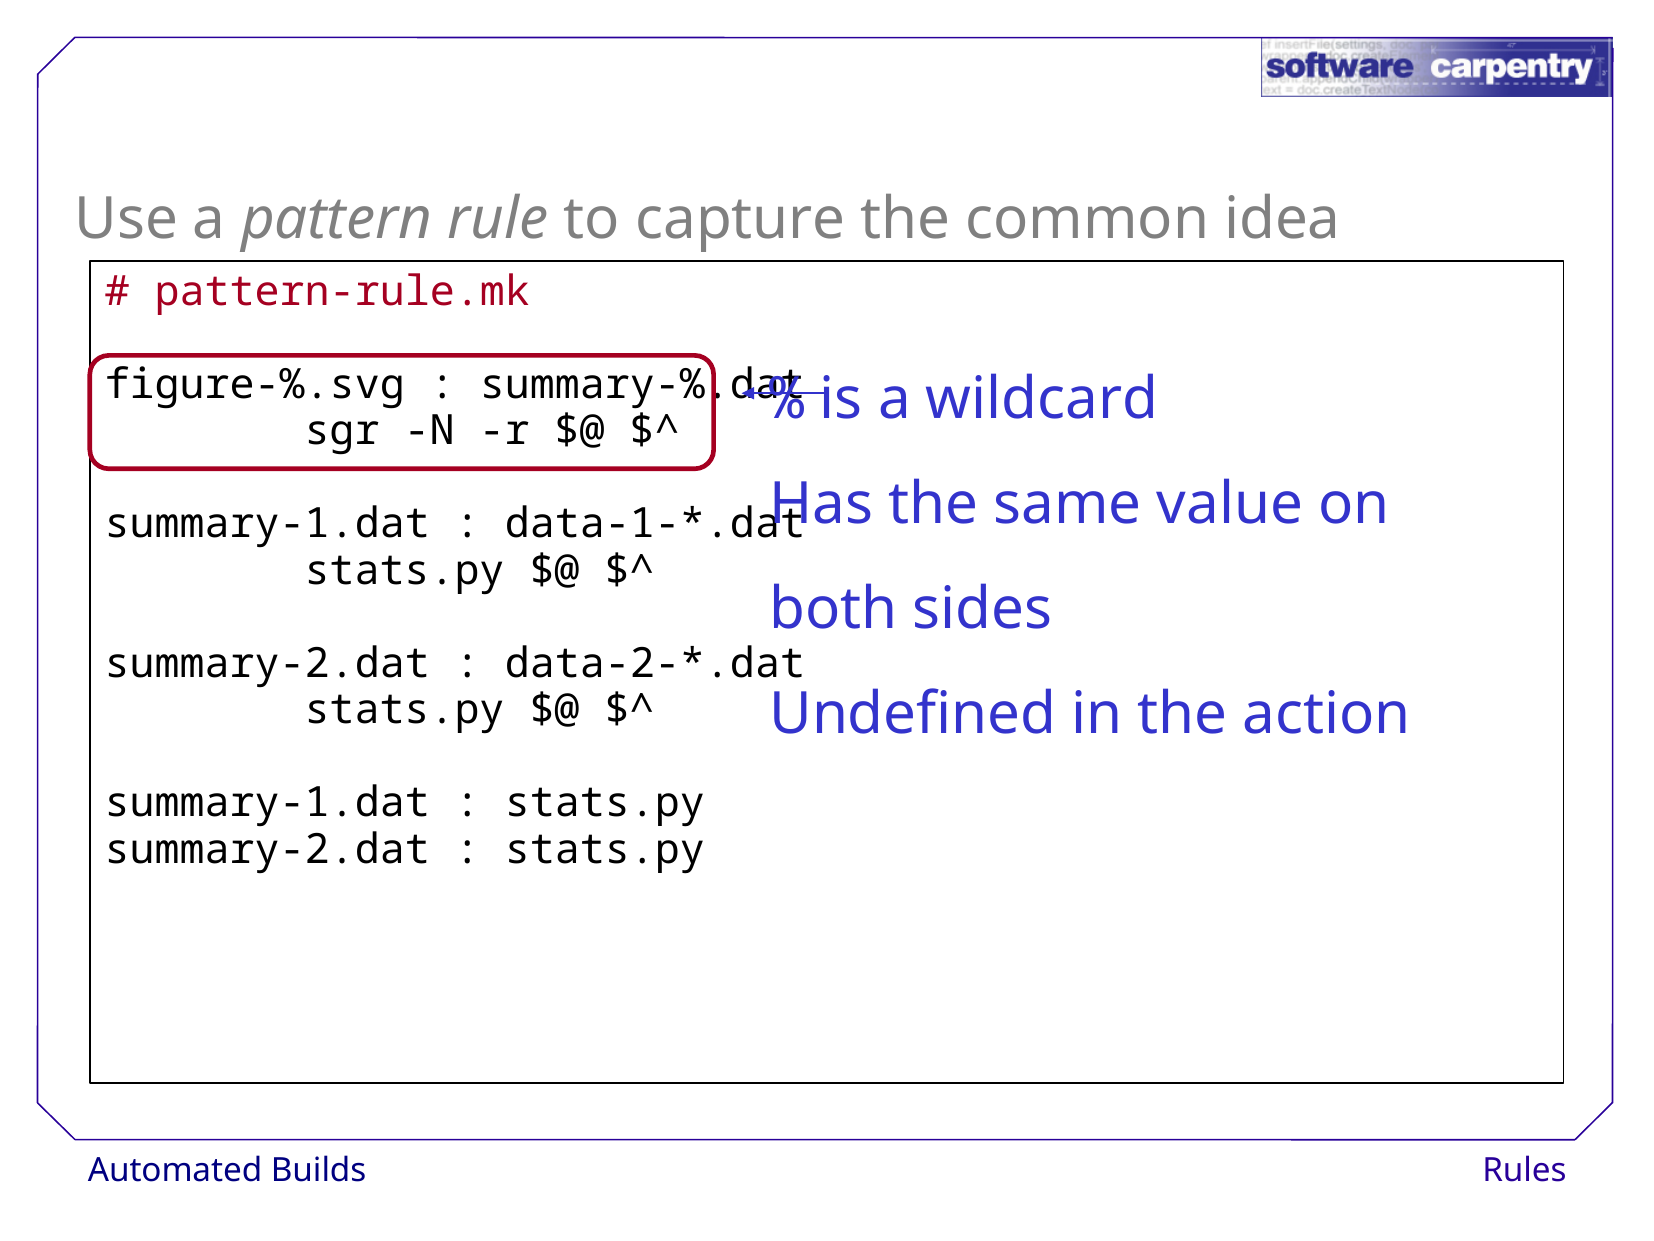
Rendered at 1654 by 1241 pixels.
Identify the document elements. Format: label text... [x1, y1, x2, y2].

text_box # pattern-rule.mk figure-%.svg : summary-%.dat sgr -N -r $@ $^ summary-1.dat : data-1-*.dat stats.py $@ $^ summary-2.dat : data-2-*.dat stats.py $@ $^ summary-1.dat : stats.py summary-2.dat : stats.py [89, 260, 1564, 1084]
text_box # pattern-rule.mk figure-%.svg : summary-%.dat sgr -N -r $@ $^ summary-1.dat : data-1-*.dat stats.py $@ $^ summary-2.dat : data-2-*.dat stats.py $@ $^ summary-1.dat : stats.py summary-2.dat : stats.py [93, 358, 711, 466]
text_box % is a wildcard Has the same value on both sides Undefined in the action [754, 317, 1576, 753]
picture [1261, 39, 1613, 97]
text_box Use a pattern rule to capture the common idea [59, 138, 1506, 259]
